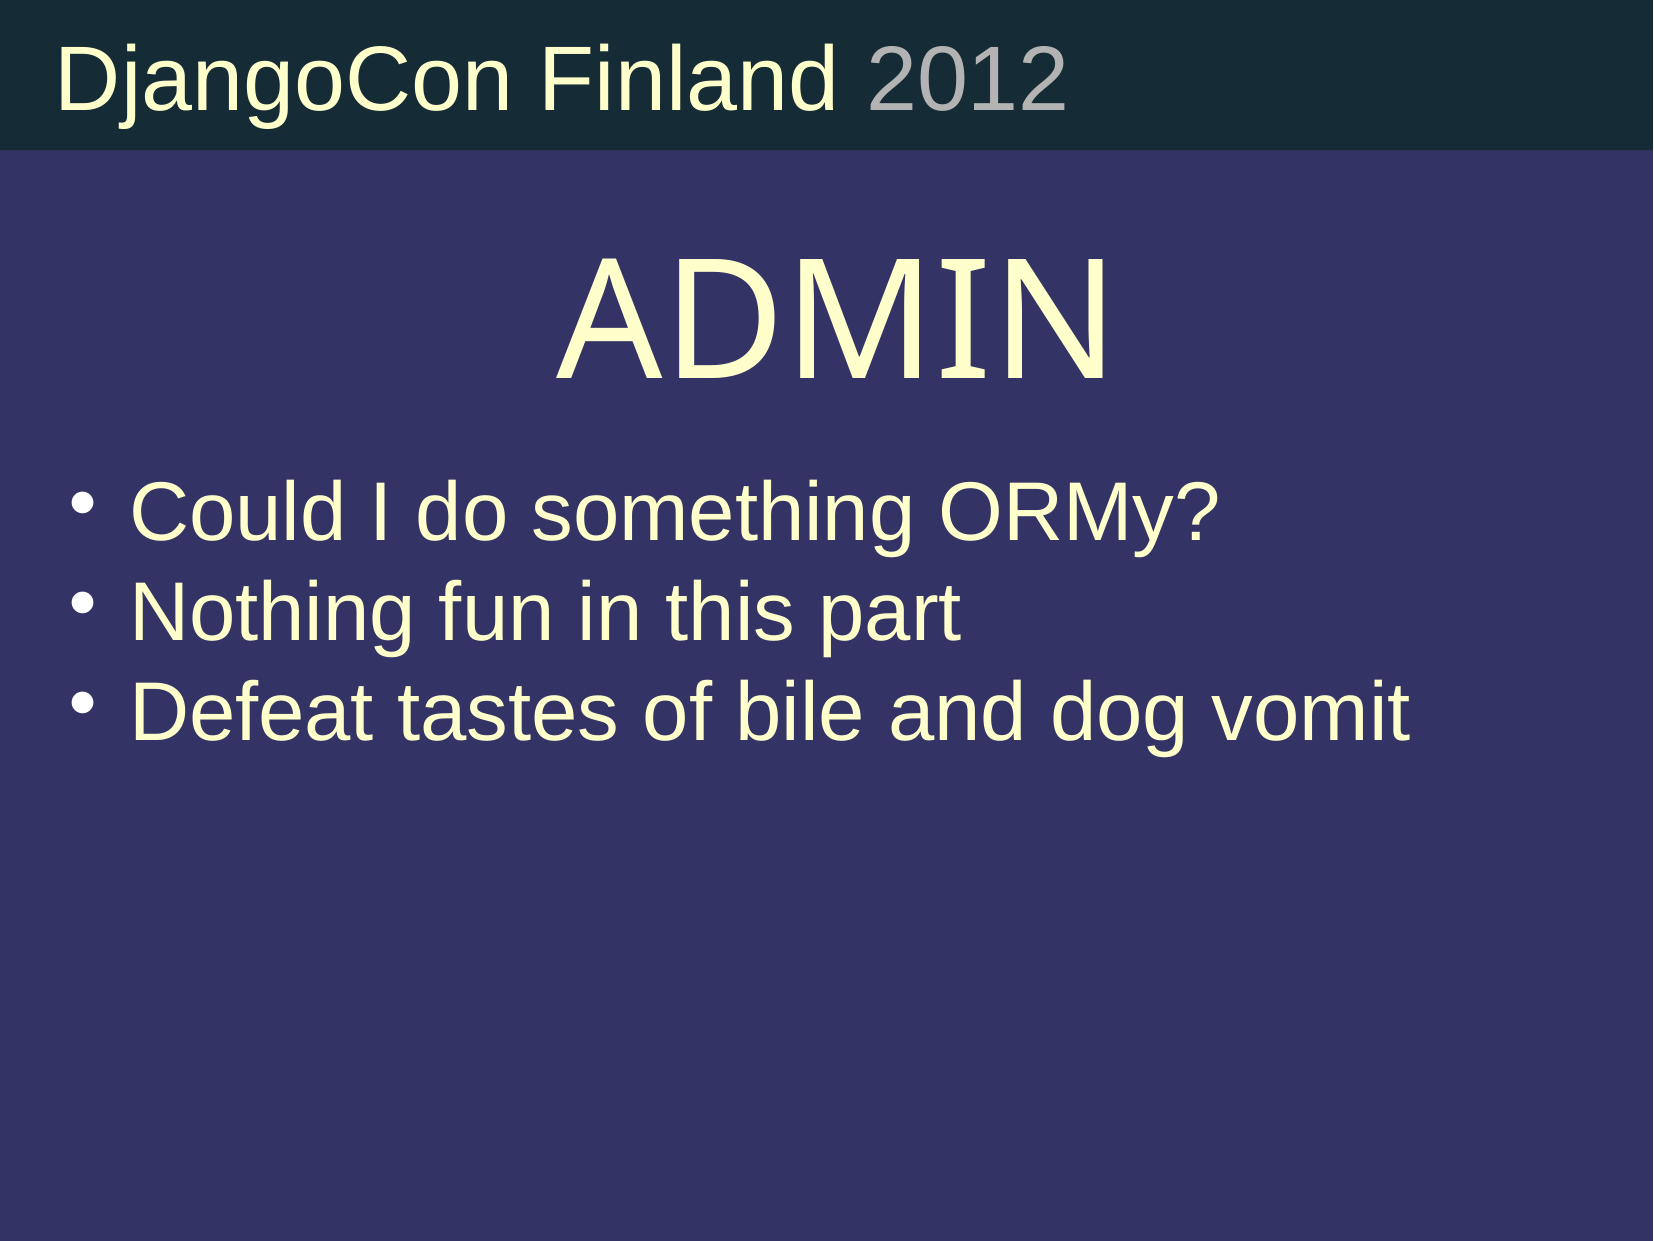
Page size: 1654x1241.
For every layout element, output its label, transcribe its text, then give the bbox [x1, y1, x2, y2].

title DjangoCon Finland 2012 [37, 0, 1088, 131]
text_box [0, 0, 1653, 151]
text_box Could I do something ORMy? Nothing fun in this part Defeat tastes of bile and dog vomit [53, 449, 1613, 1163]
subtitle ADMIN [26, 215, 1651, 413]
